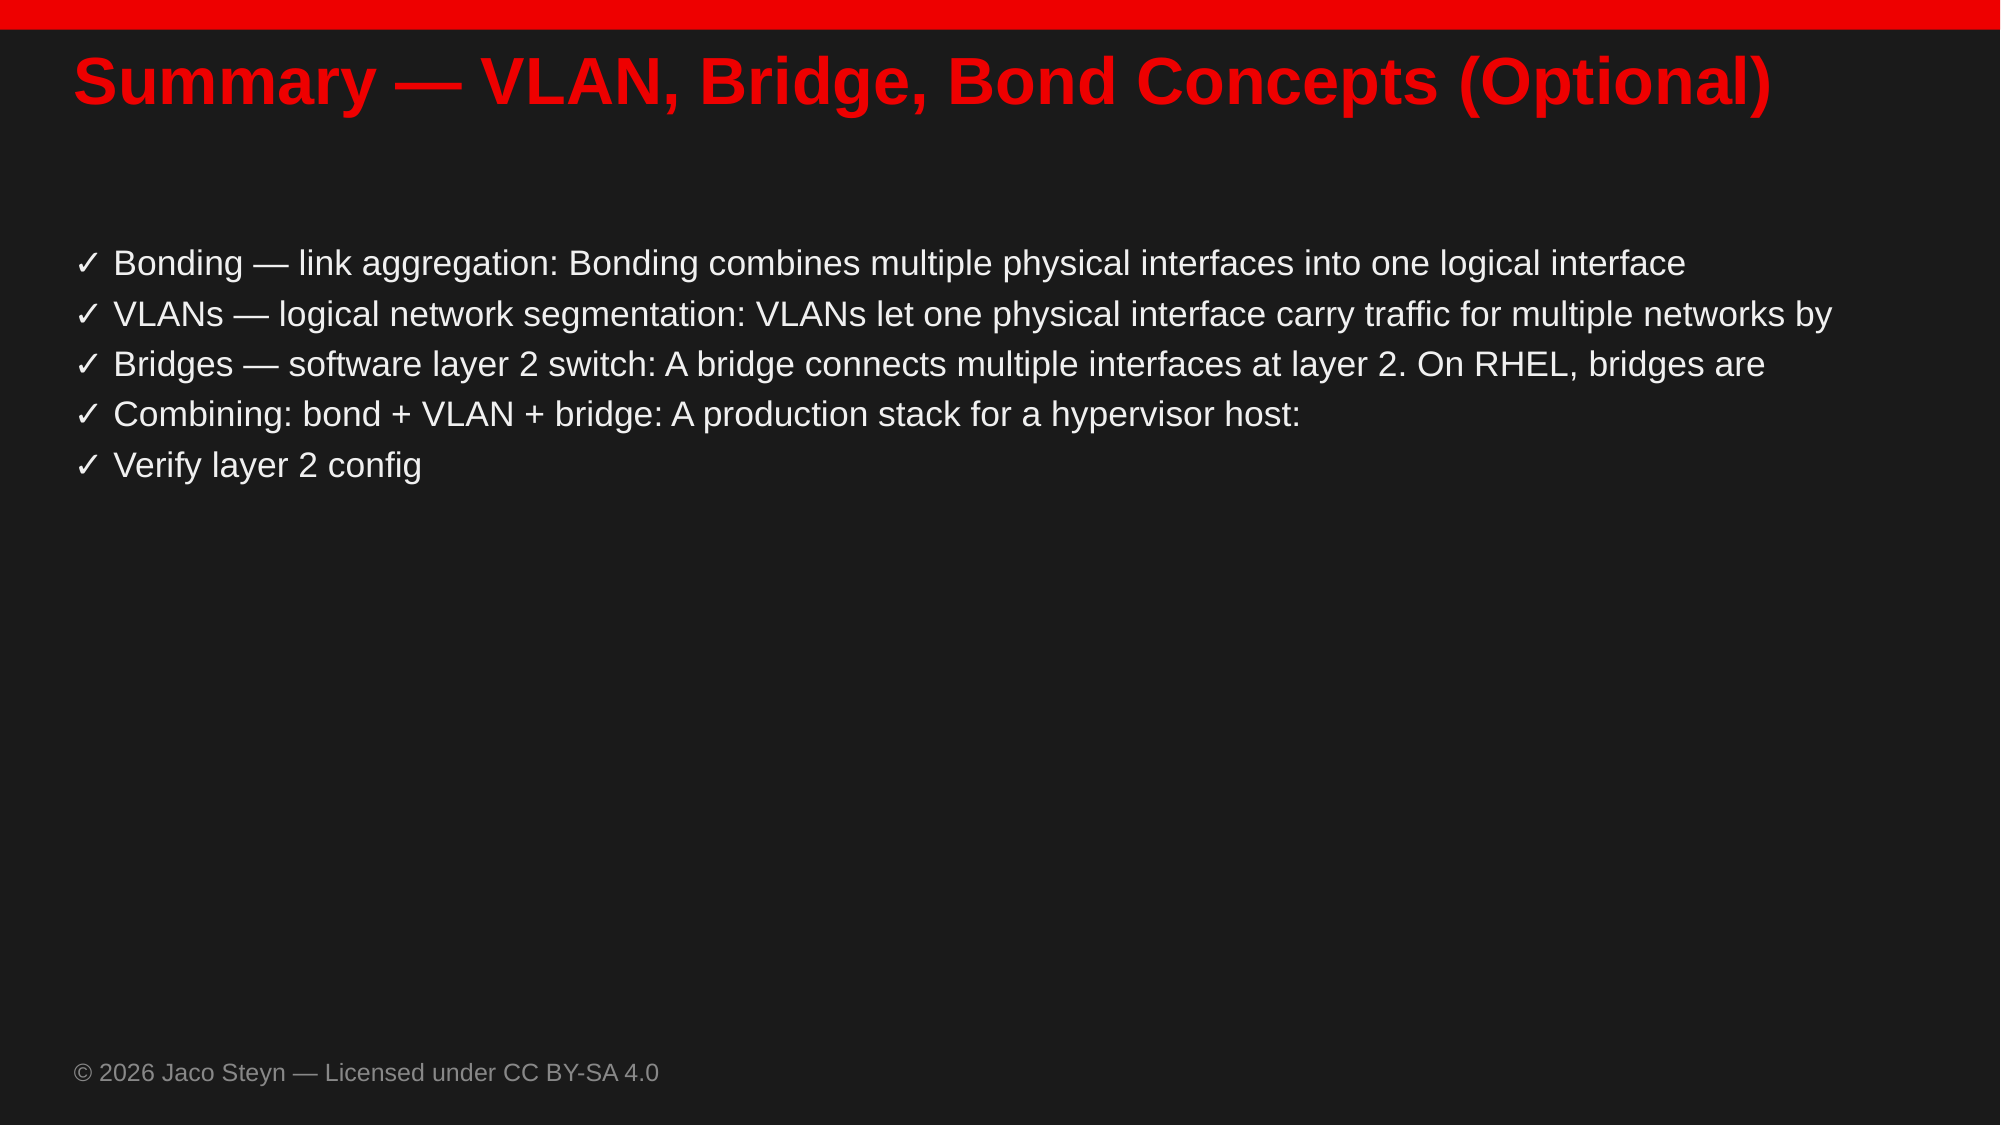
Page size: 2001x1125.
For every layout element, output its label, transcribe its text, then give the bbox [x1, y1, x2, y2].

text_box ✓ Bonding — link aggregation: Bonding combines multiple physical interfaces into one logical interface ✓ VLANs — logical network segmentation: VLANs let one physical interface carry traffic for multiple networks by ✓ Bridges — software layer 2 switch: A bridge connects multiple interfaces at layer 2. On RHEL, bridges are ✓ Combining: bond + VLAN + bridge: A production stack for a hypervisor host: ✓ Verify layer 2 config [59, 236, 1942, 1037]
text_box [0, 0, 2001, 30]
text_box © 2026 Jaco Steyn — Licensed under CC BY-SA 4.0 [59, 1051, 1942, 1093]
text_box Summary — VLAN, Bridge, Bond Concepts (Optional) [59, 36, 1942, 208]
